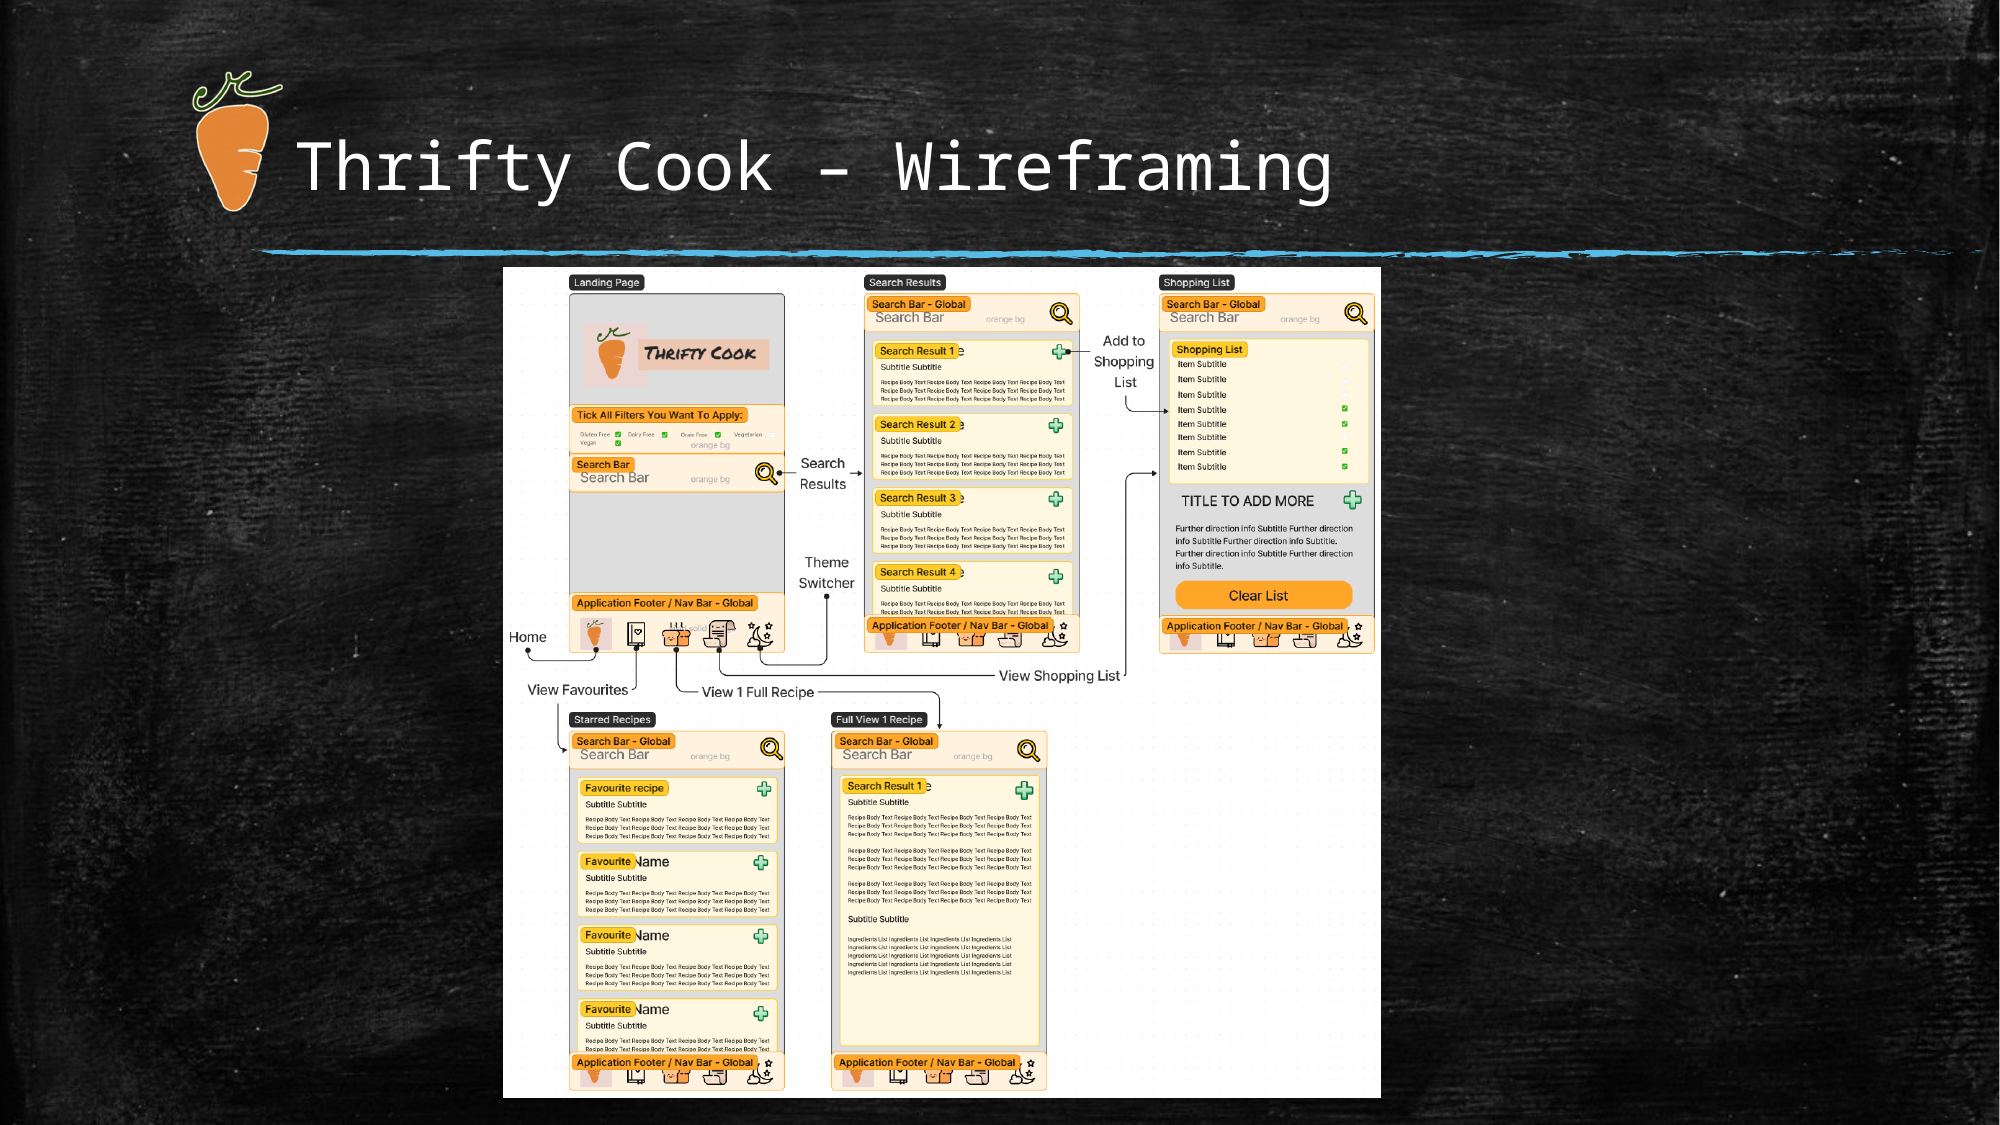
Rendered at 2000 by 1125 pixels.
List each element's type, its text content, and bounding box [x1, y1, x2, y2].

picture [166, 69, 309, 213]
title Thrifty Cook – Wireframing [279, 45, 1750, 213]
picture [503, 267, 1381, 1098]
